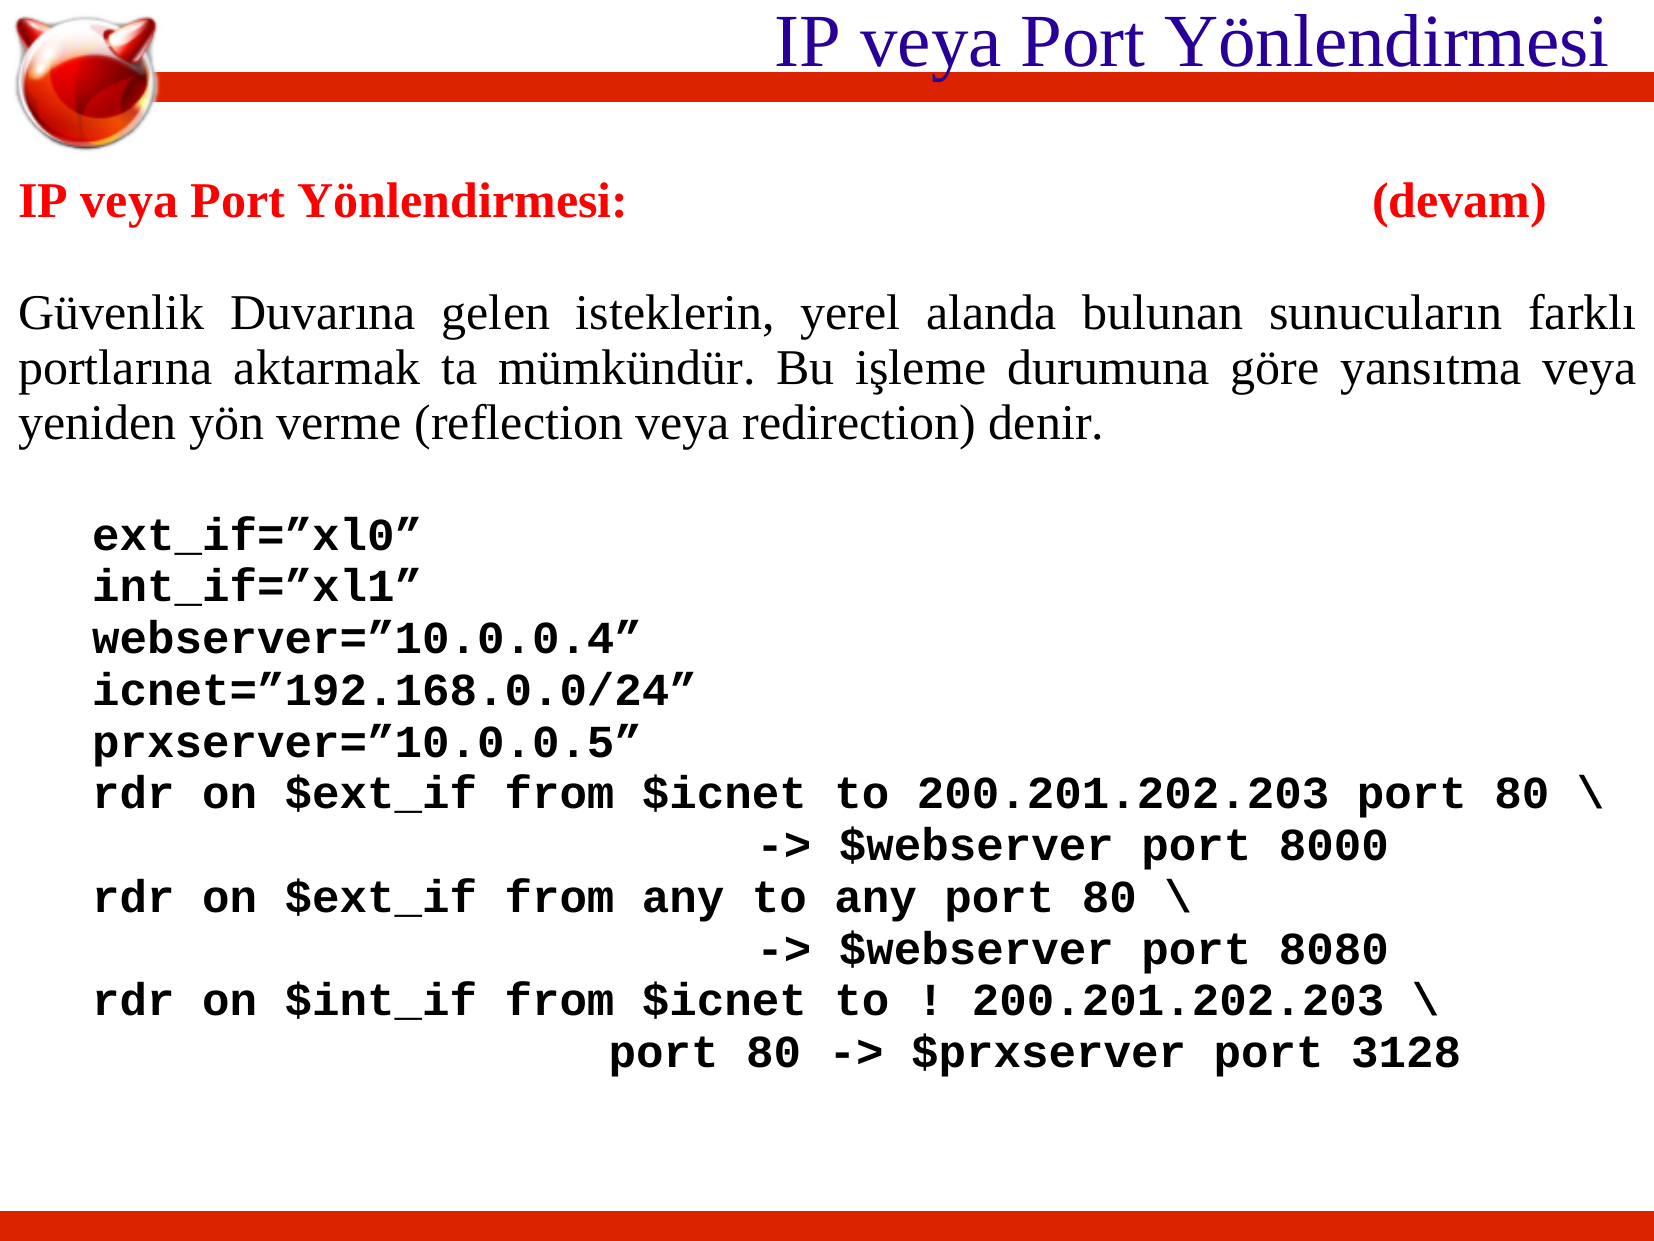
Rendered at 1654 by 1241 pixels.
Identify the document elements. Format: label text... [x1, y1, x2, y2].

picture [10, 12, 165, 154]
text_box [165, 72, 1654, 102]
text_box [0, 1211, 1654, 1241]
text_box IP veya Port Yönlendirmesi: (devam) Güvenlik Duvarına gelen isteklerin, yerel alanda bulunan sunucuların farklı portlarına aktarmak ta mümkündür. Bu işleme durumuna göre yansıtma veya yeniden yön verme (reflection veya redirection) denir. ext_if=”xl0” int_if=”xl1” webserver=”10.0.0.4” icnet=”192.168.0.0/24” prxserver=”10.0.0.5” rdr on $ext_if from $icnet to 200.201.202.203 port 80 \ -> $webserver port 8000 rdr on $ext_if from any to any port 80 \ -> $webserver port 8080 rdr on $int_if from $icnet to ! 200.201.202.203 \ port 80 -> $prxserver port 3128 [18, 172, 1638, 1088]
text_box IP veya Port Yönlendirmesi [714, 0, 1648, 84]
